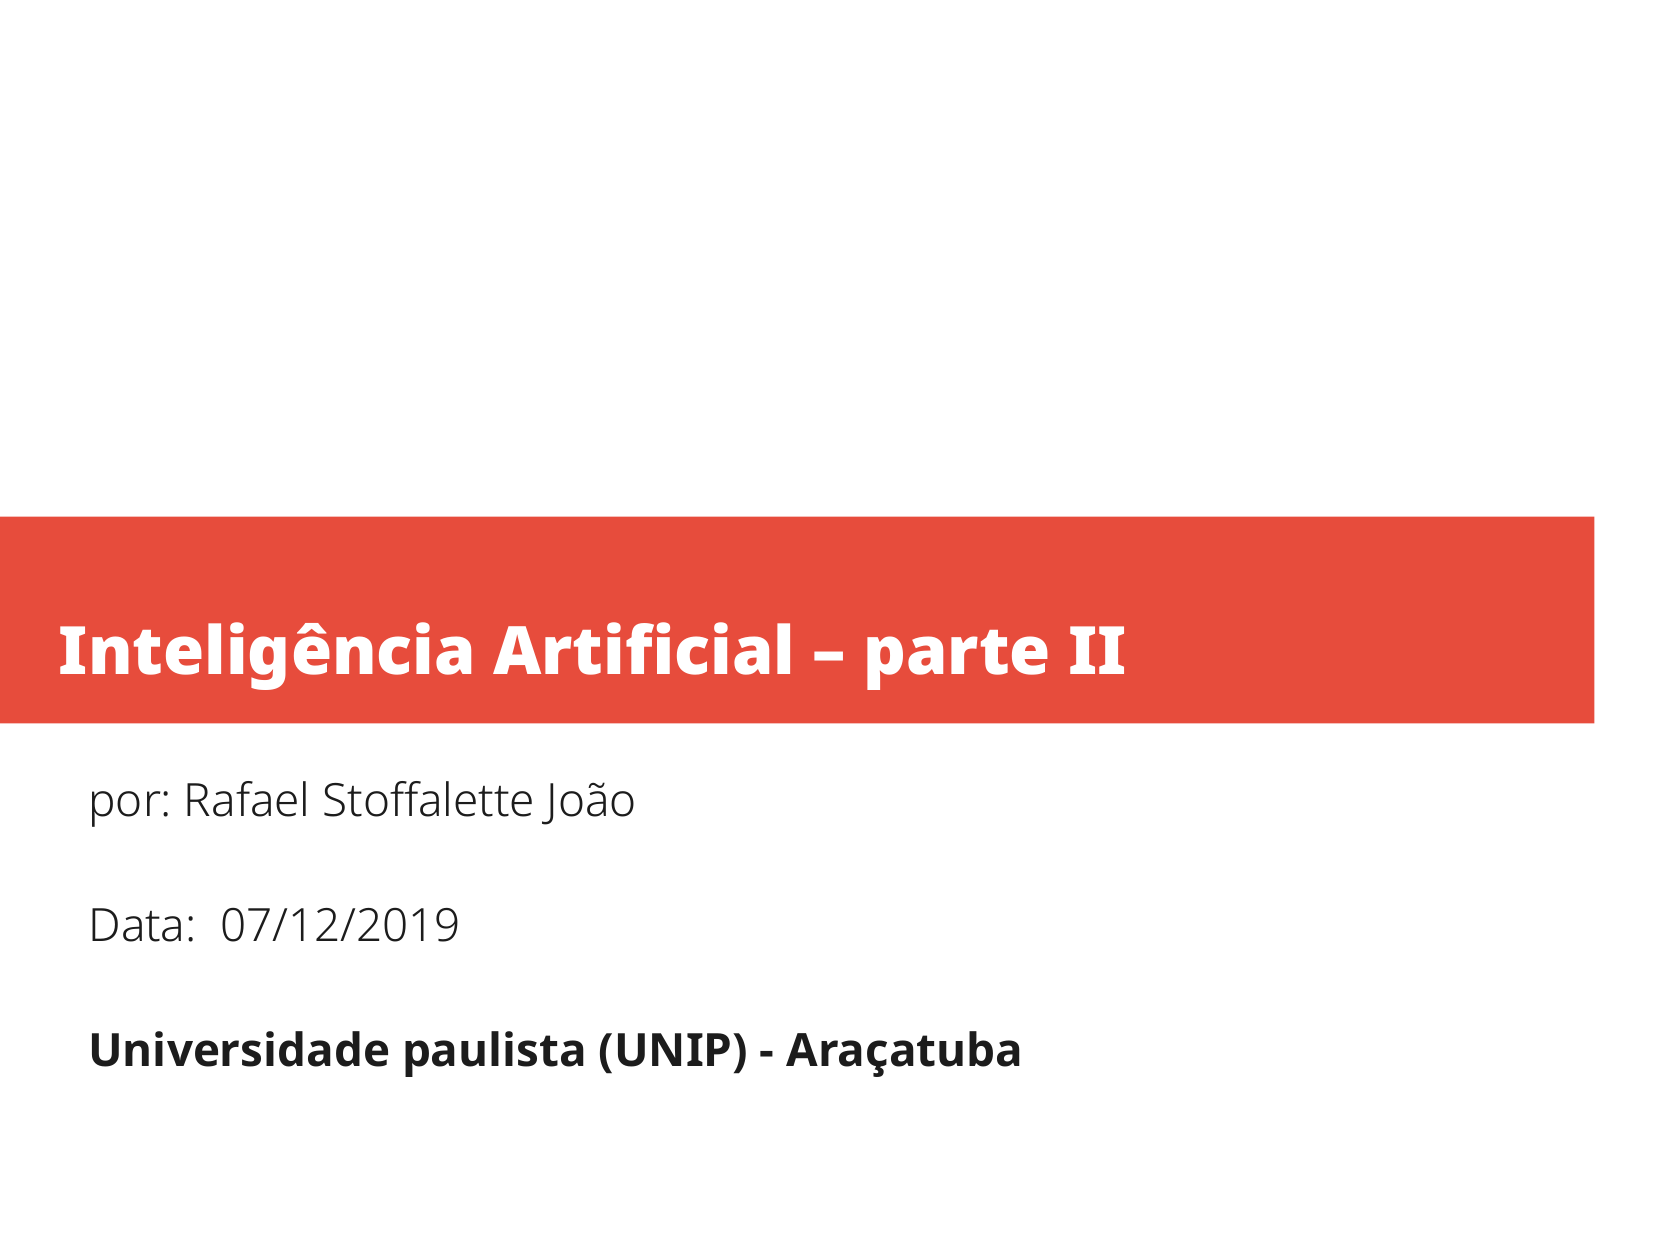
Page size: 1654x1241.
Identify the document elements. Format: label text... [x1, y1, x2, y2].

title Inteligência Artificial – parte II [59, 546, 1595, 694]
subtitle por: Rafael Stoffalette João Data: 07/12/2019 Universidade paulista (UNIP) - Araçatuba [88, 767, 1595, 1182]
